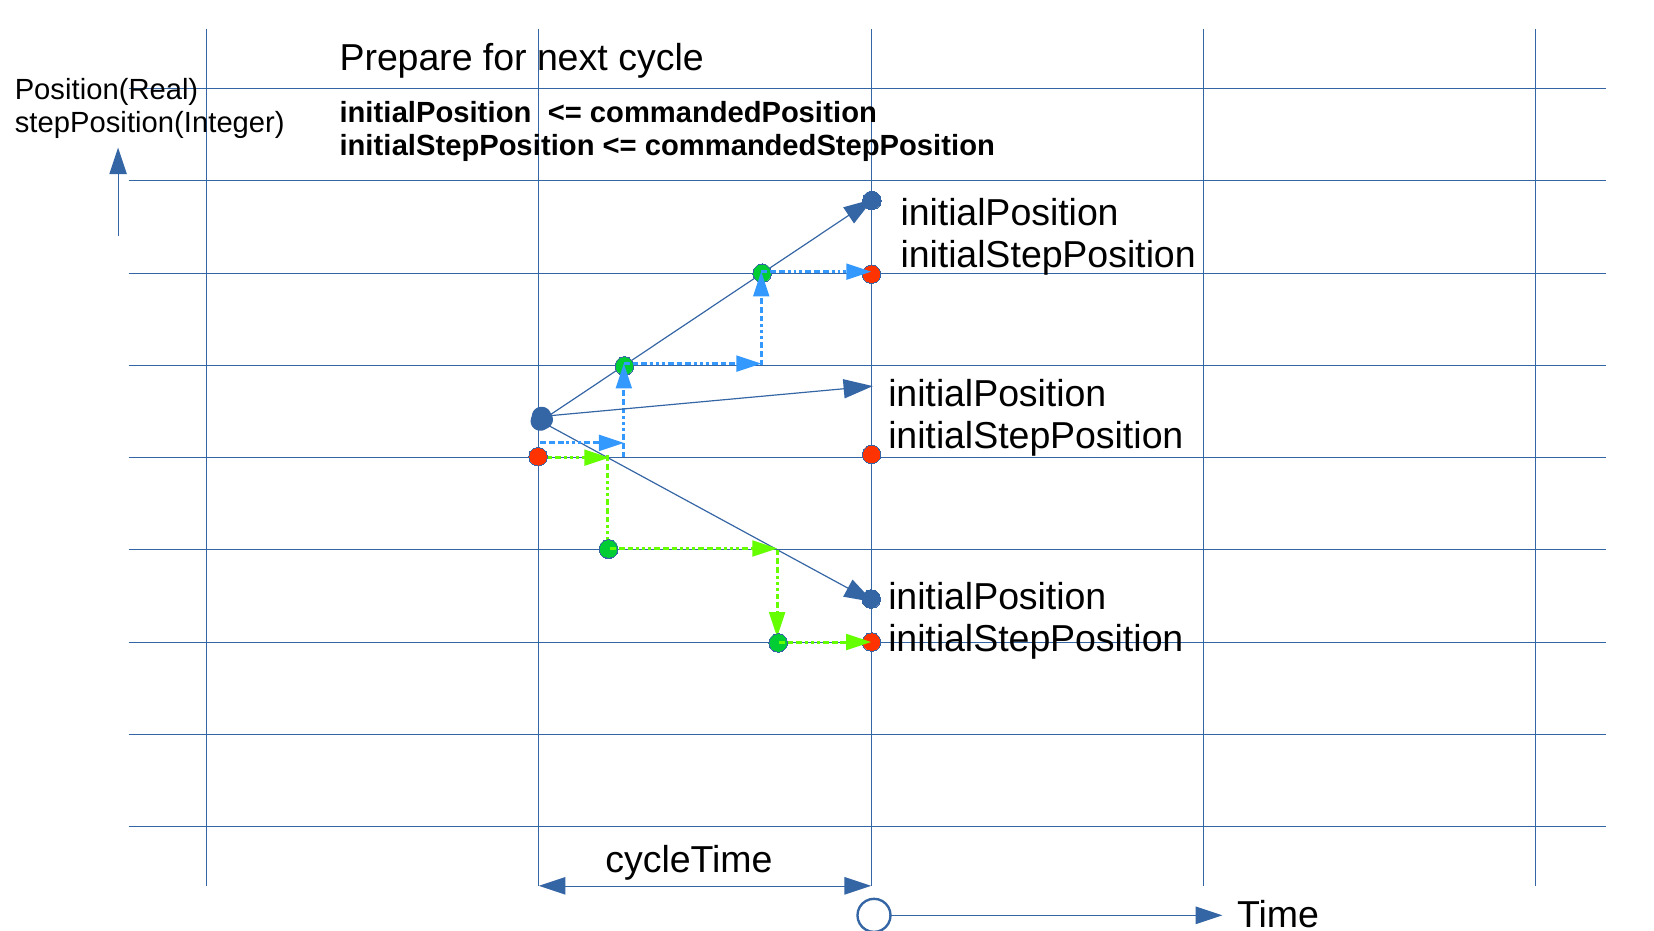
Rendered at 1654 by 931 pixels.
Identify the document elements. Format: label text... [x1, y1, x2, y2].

text_box [752, 263, 772, 282]
text_box [862, 445, 881, 464]
text_box [861, 589, 873, 609]
text_box initialPosition initialStepPosition [873, 365, 1258, 507]
text_box cycleTime [590, 831, 827, 886]
text_box [615, 356, 634, 375]
text_box [862, 632, 873, 652]
text_box [528, 447, 548, 467]
text_box Time [1222, 885, 1341, 931]
text_box Prepare for next cycle [324, 29, 739, 87]
text_box [862, 264, 881, 284]
text_box initialPosition initialStepPosition [885, 184, 1270, 325]
text_box initialPosition initialStepPosition [873, 567, 1258, 709]
text_box initialPosition <= commandedPosition initialStepPosition <= commandedStepPosition [324, 88, 1211, 230]
text_box [599, 539, 618, 559]
text_box Position(Real) stepPosition(Integer) [0, 65, 325, 207]
text_box [768, 633, 788, 653]
